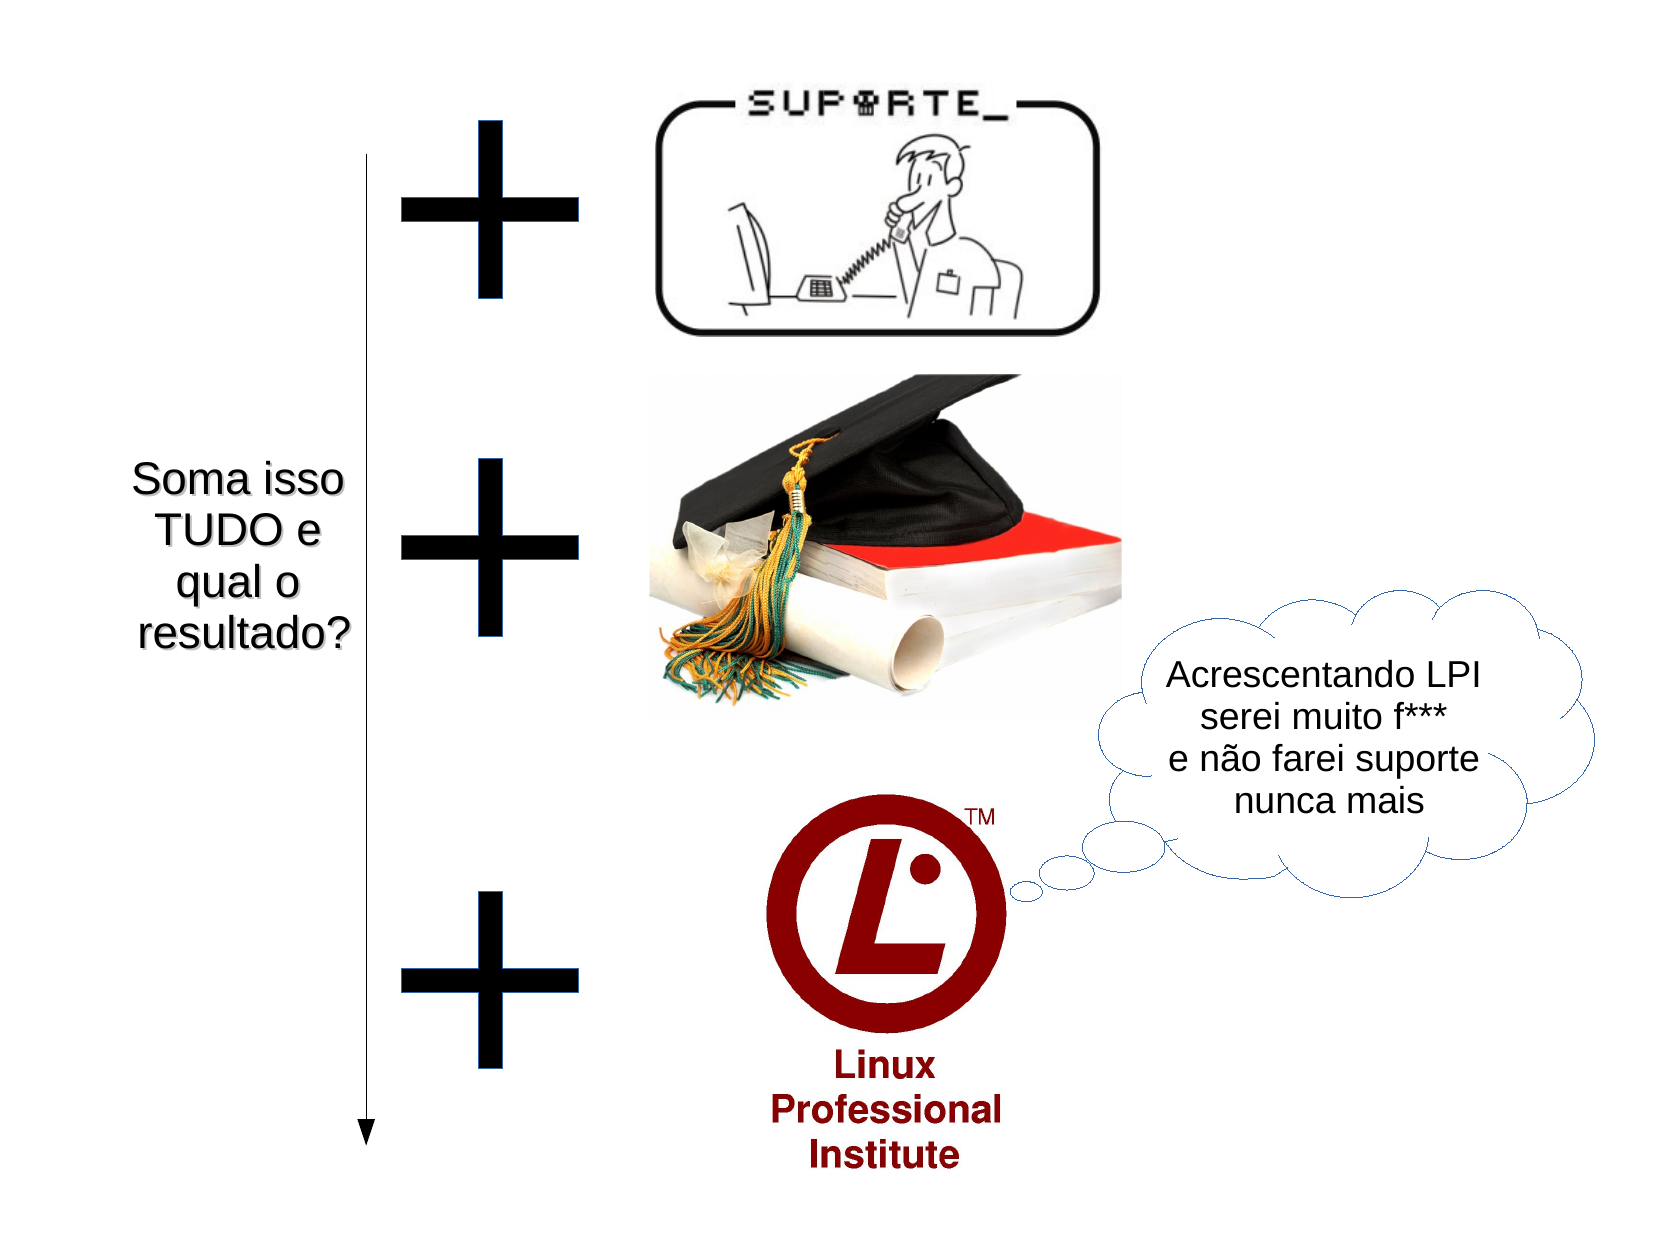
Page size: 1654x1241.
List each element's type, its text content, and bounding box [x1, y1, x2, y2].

text_box Acrescentando LPI serei muito f*** e não farei suporte nunca mais [1039, 590, 1595, 898]
text_box [401, 891, 579, 1069]
picture [649, 374, 1122, 721]
picture [655, 82, 1117, 337]
text_box [401, 458, 579, 637]
text_box [401, 120, 579, 299]
text_box Soma isso TUDO e qual o resultado? [116, 445, 373, 666]
picture [763, 791, 1009, 1170]
